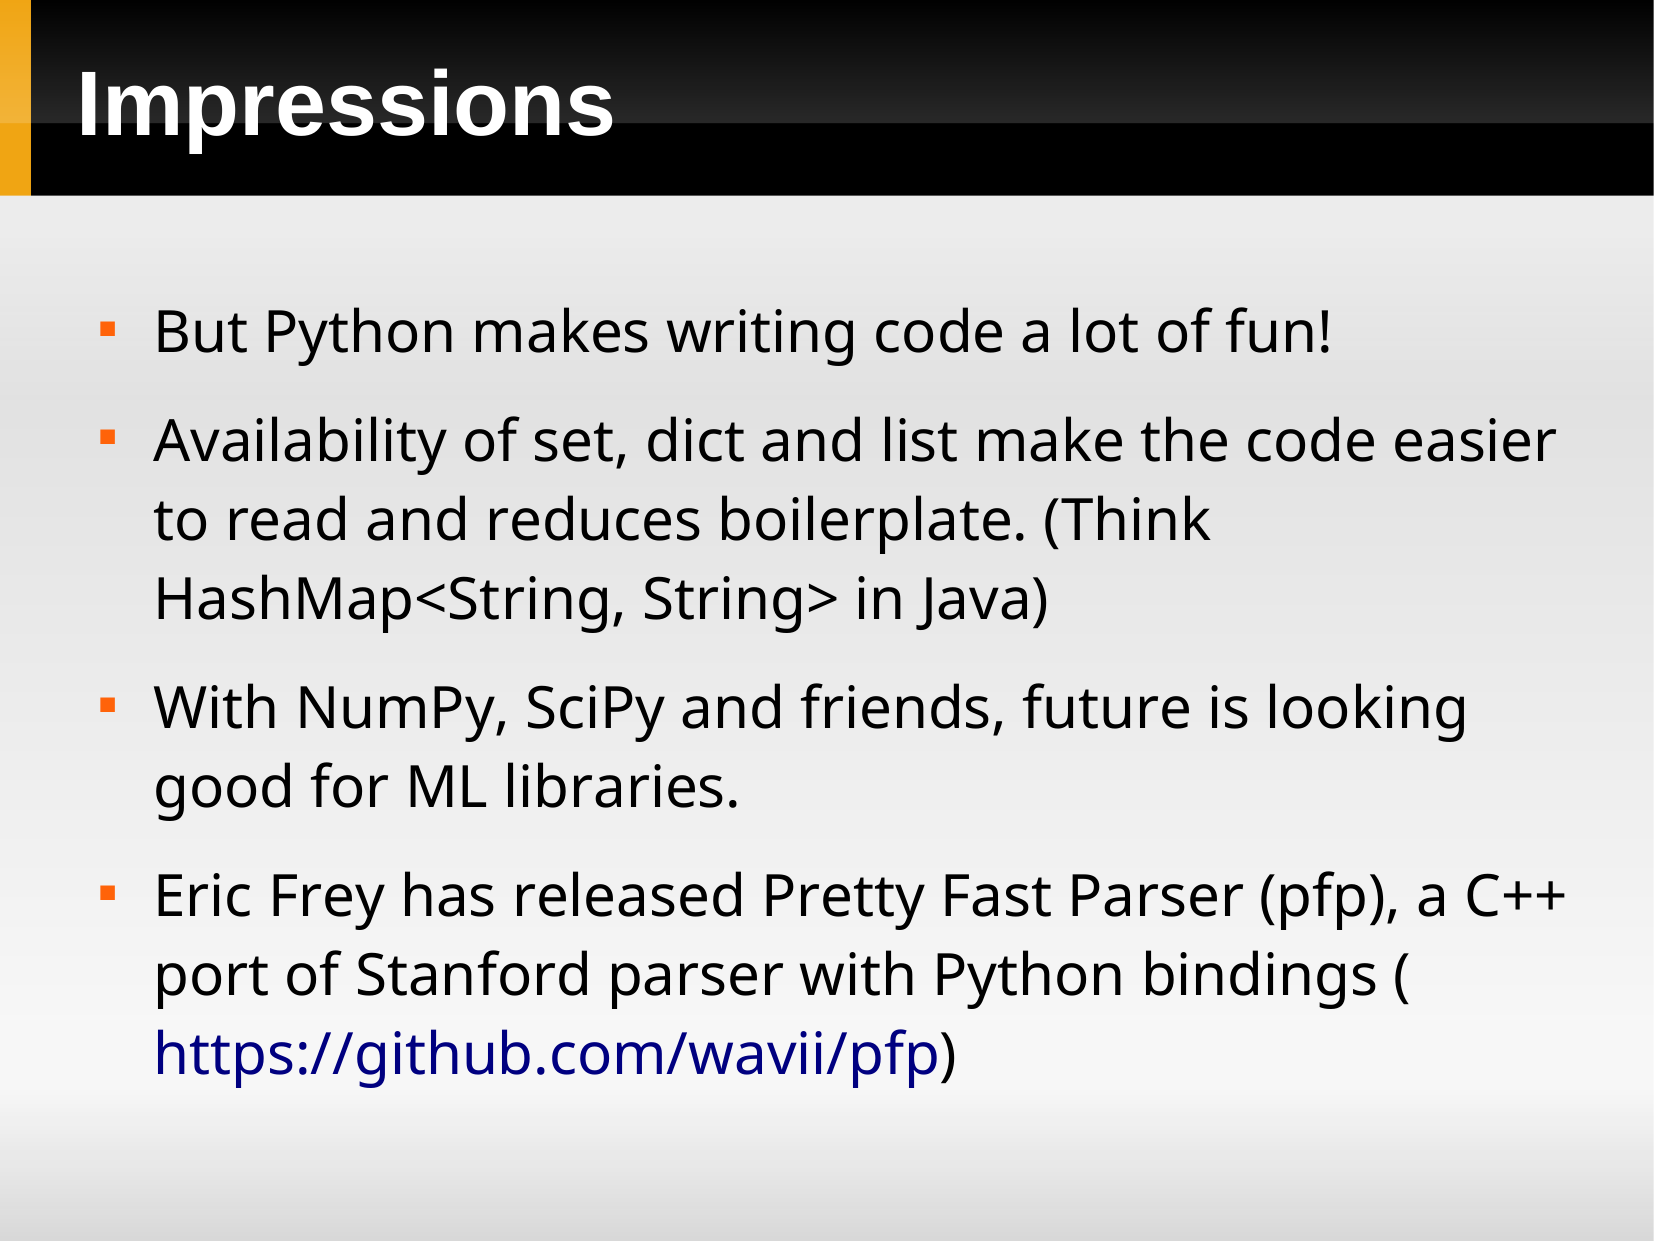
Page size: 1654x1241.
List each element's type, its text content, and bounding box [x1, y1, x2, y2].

title Impressions [76, 0, 1565, 208]
list But Python makes writing code a lot of fun! Availability of set, dict and list make the code easier to read and reduces boilerplate. (Think HashMap<String, String> in Java) With NumPy, SciPy and friends, future is looking good for ML libraries. Eric Frey has released Pretty Fast Parser (pfp), a C++ port of Stanford parser with Python bindings (https://github.com/wavii/pfp) [82, 290, 1571, 1094]
picture [0, 0, 1654, 1241]
